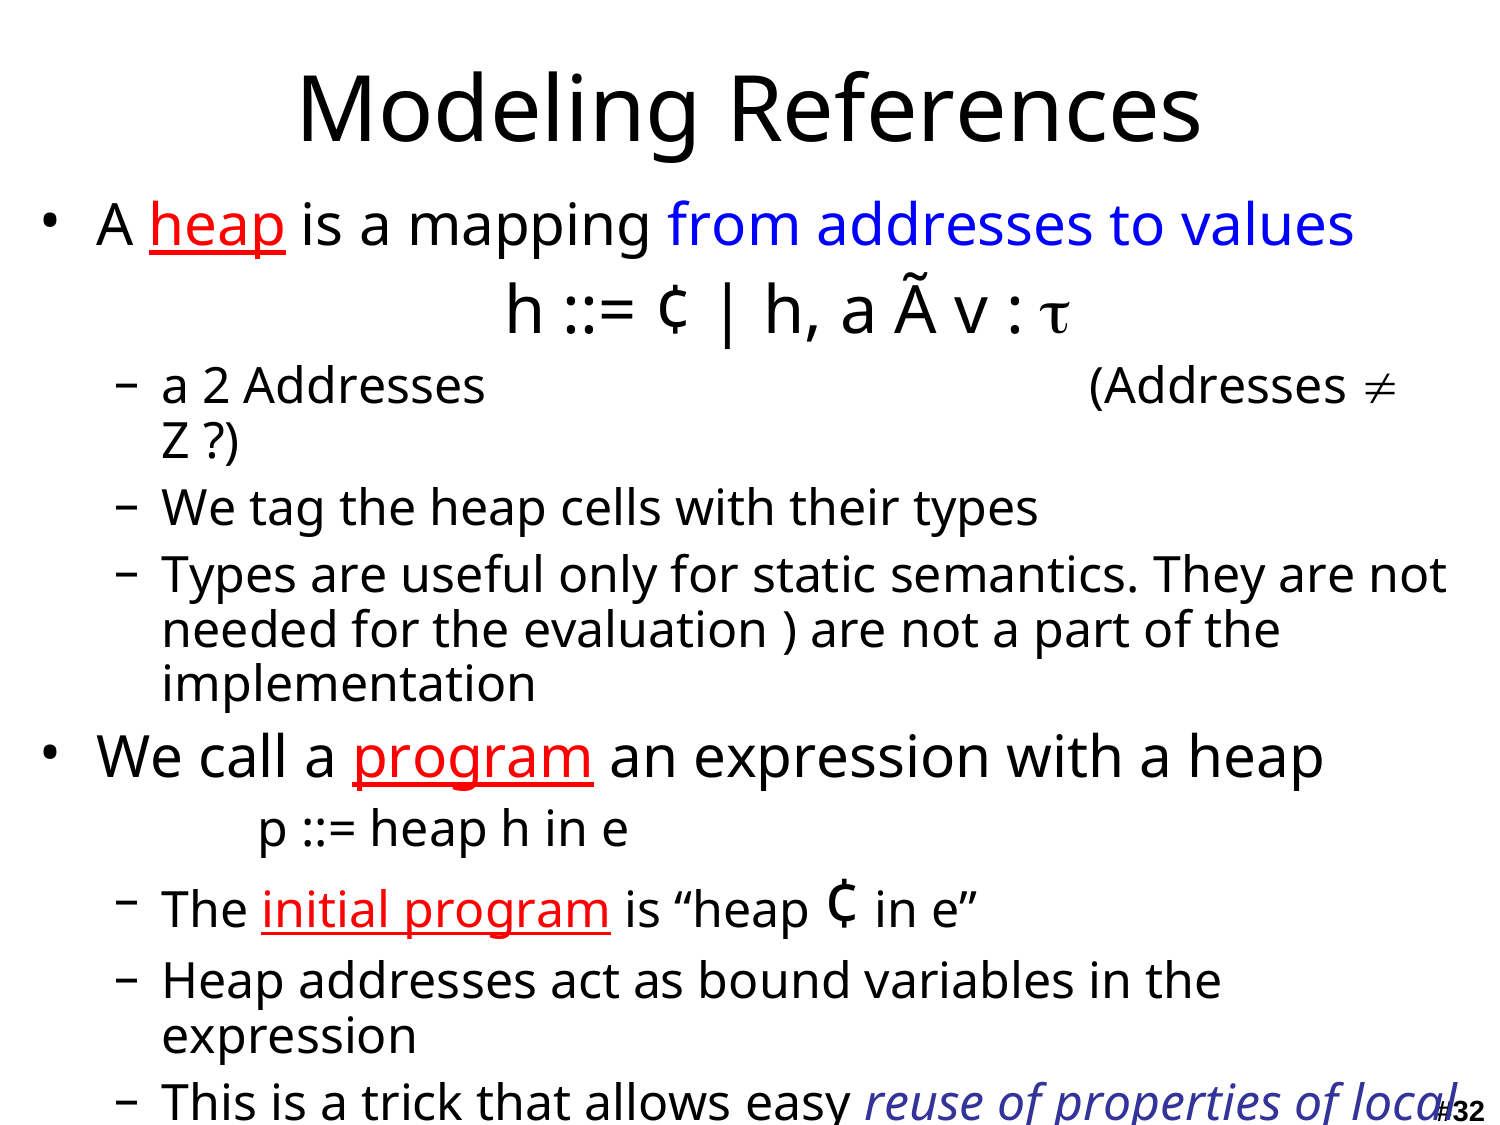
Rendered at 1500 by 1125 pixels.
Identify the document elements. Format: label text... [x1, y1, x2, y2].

list A heap is a mapping from addresses to values h ::= ¢ | h, a Ã v :  a 2 Addresses (Addresses  Z ?) We tag the heap cells with their types Types are useful only for static semantics. They are not needed for the evaluation ) are not a part of the implementation We call a program an expression with a heap p ::= heap h in e The initial program is “heap ¢ in e” Heap addresses act as bound variables in the expression This is a trick that allows easy reuse of properties of local variables for heap addresses e.g., we can rename the address and its occurrences at will [24, 187, 1476, 1051]
title Modeling References [24, 12, 1476, 187]
